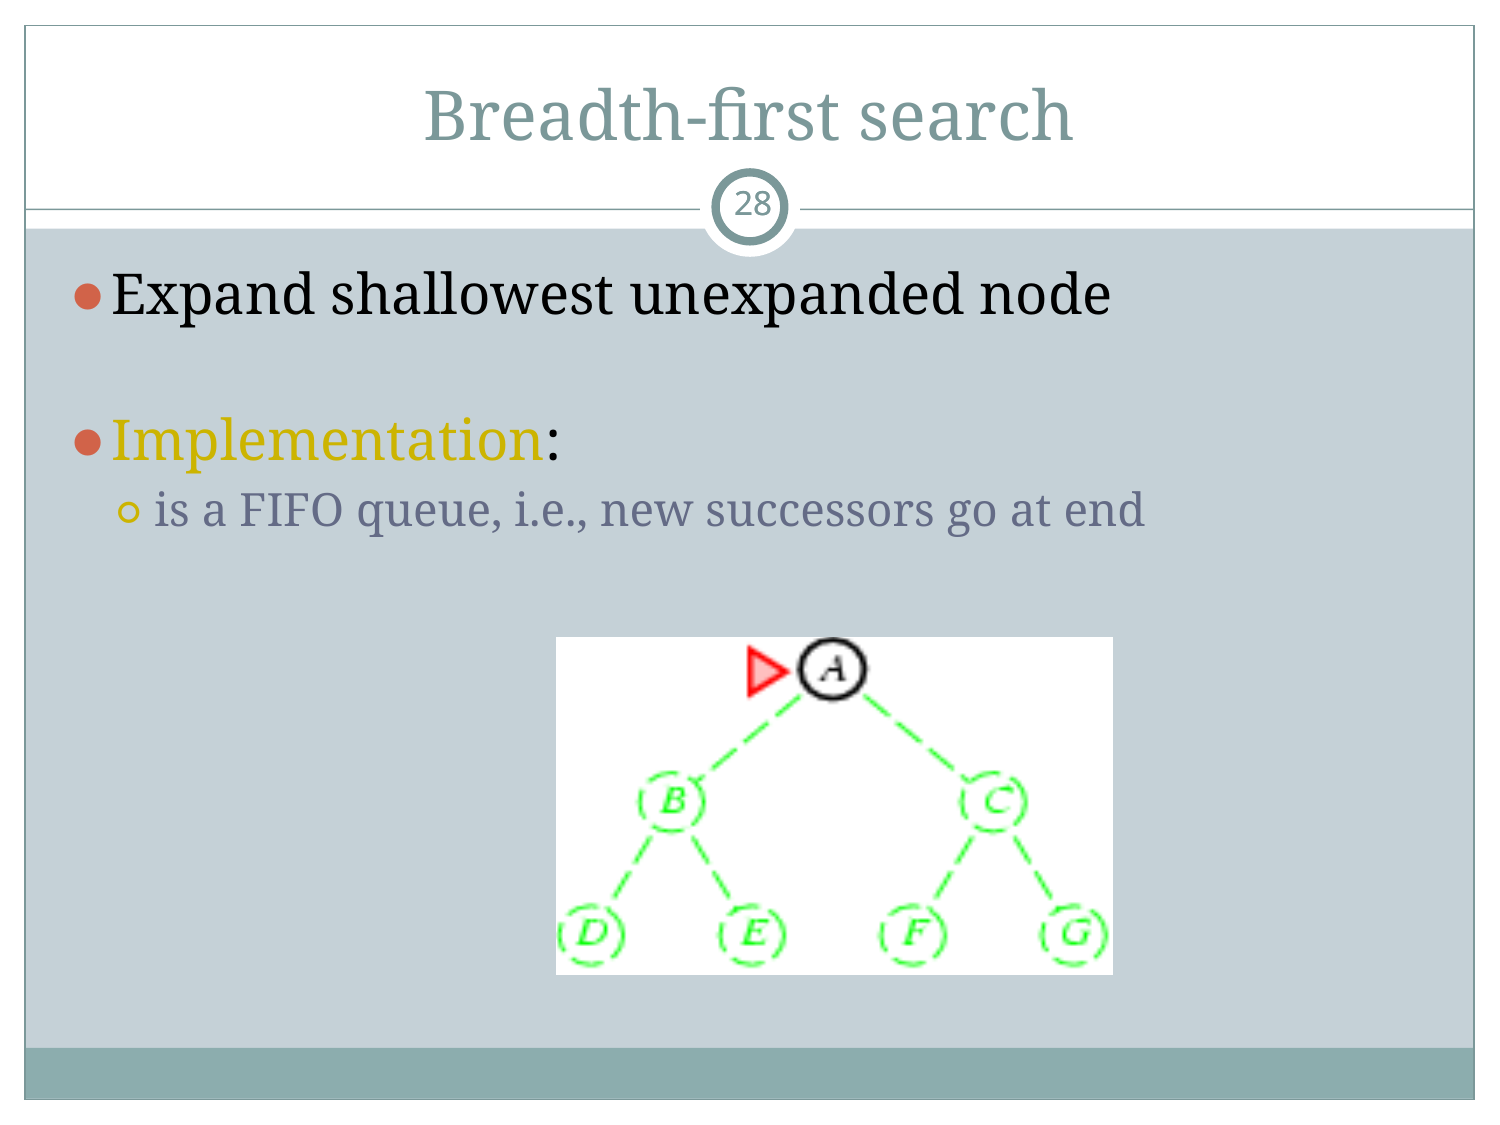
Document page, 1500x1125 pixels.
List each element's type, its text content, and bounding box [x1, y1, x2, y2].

picture [556, 637, 1113, 975]
title Breadth-first search [49, 37, 1450, 162]
slide_number <number> [715, 168, 791, 241]
list Expand shallowest unexpanded node Implementation: is a FIFO queue, i.e., new successors go at end [49, 250, 1445, 1001]
